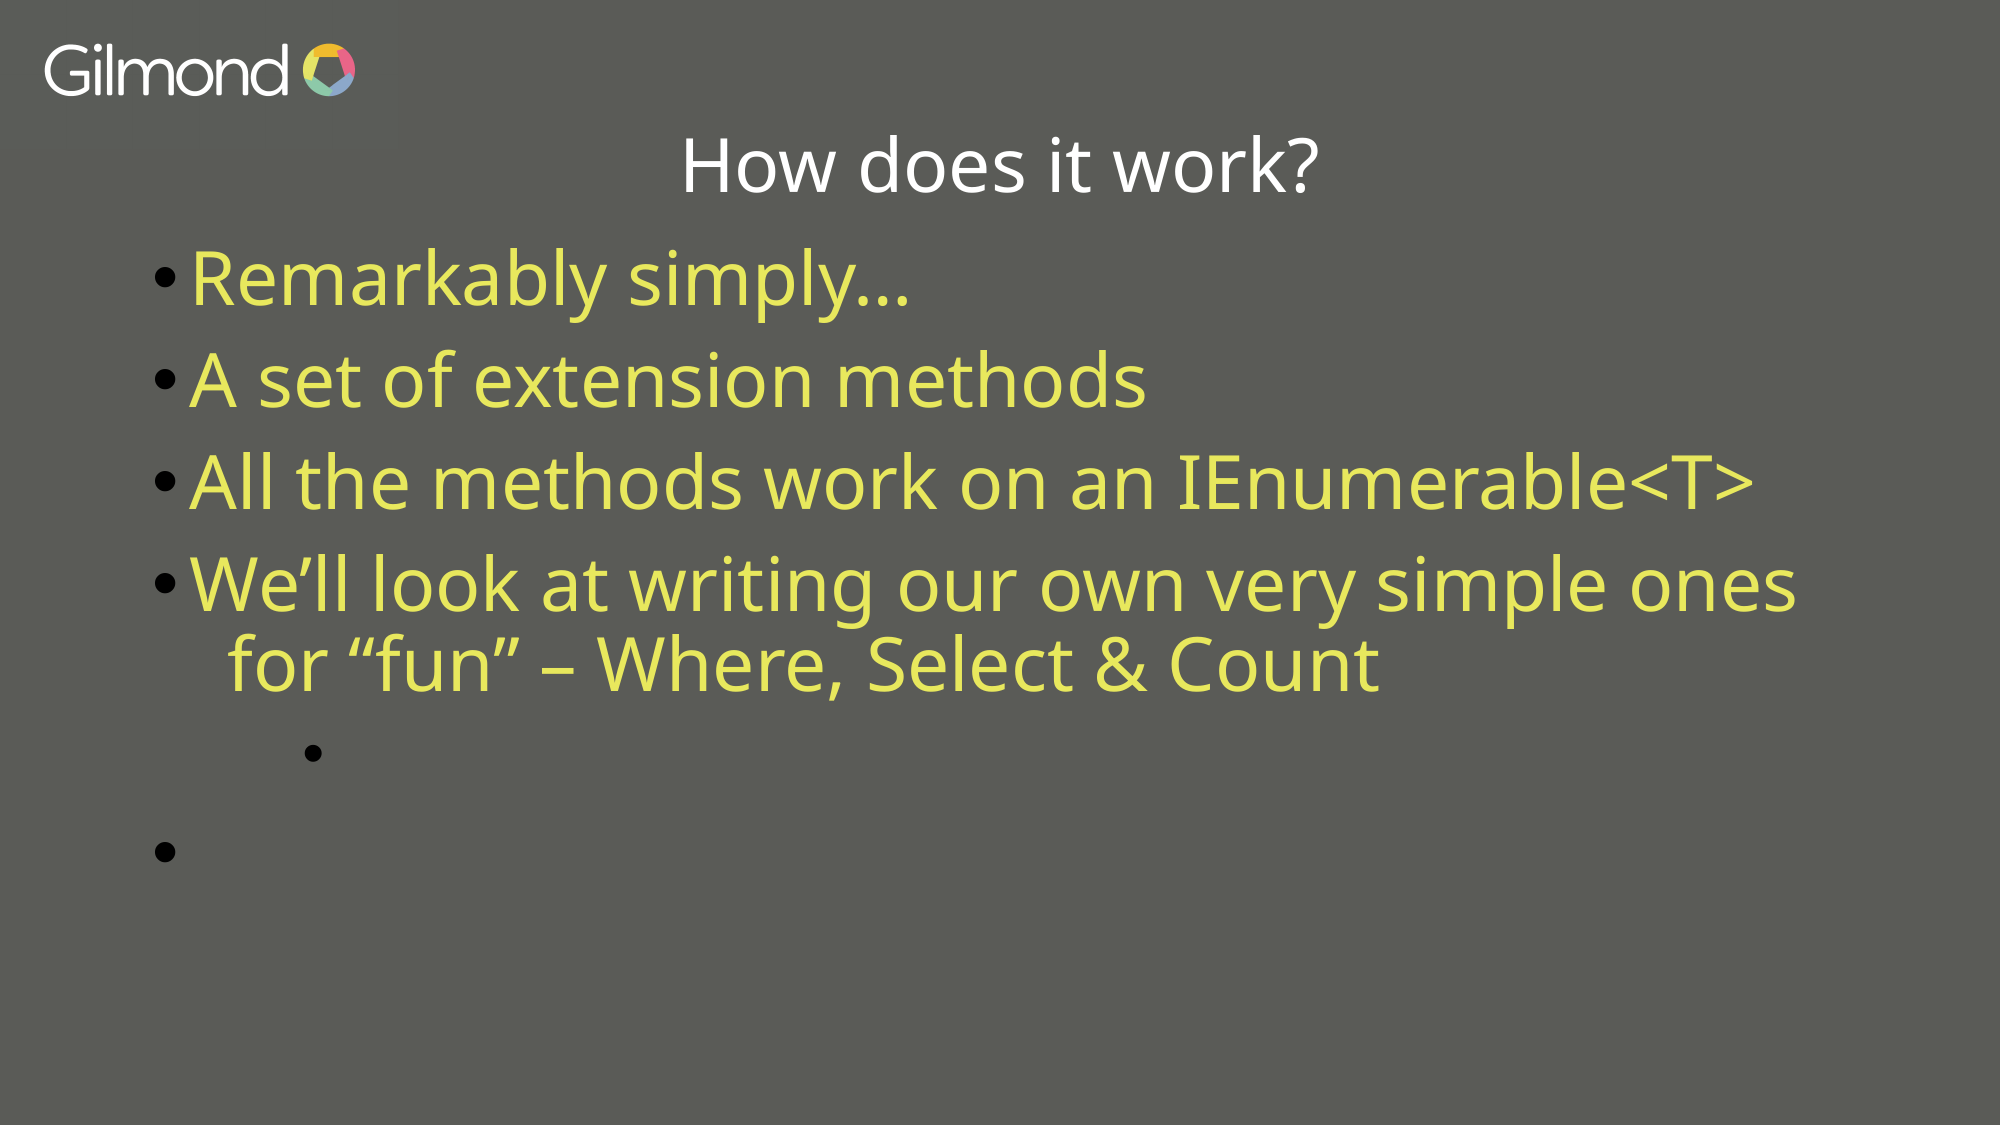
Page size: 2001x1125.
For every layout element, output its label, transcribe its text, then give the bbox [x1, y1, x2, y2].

title How does it work? [137, 59, 1863, 233]
picture [0, 0, 399, 149]
list Remarkably simply… A set of extension methods All the methods work on an IEnumerable<T> We’ll look at writing our own very simple ones for “fun” – Where, Select & Count [137, 233, 1863, 1053]
